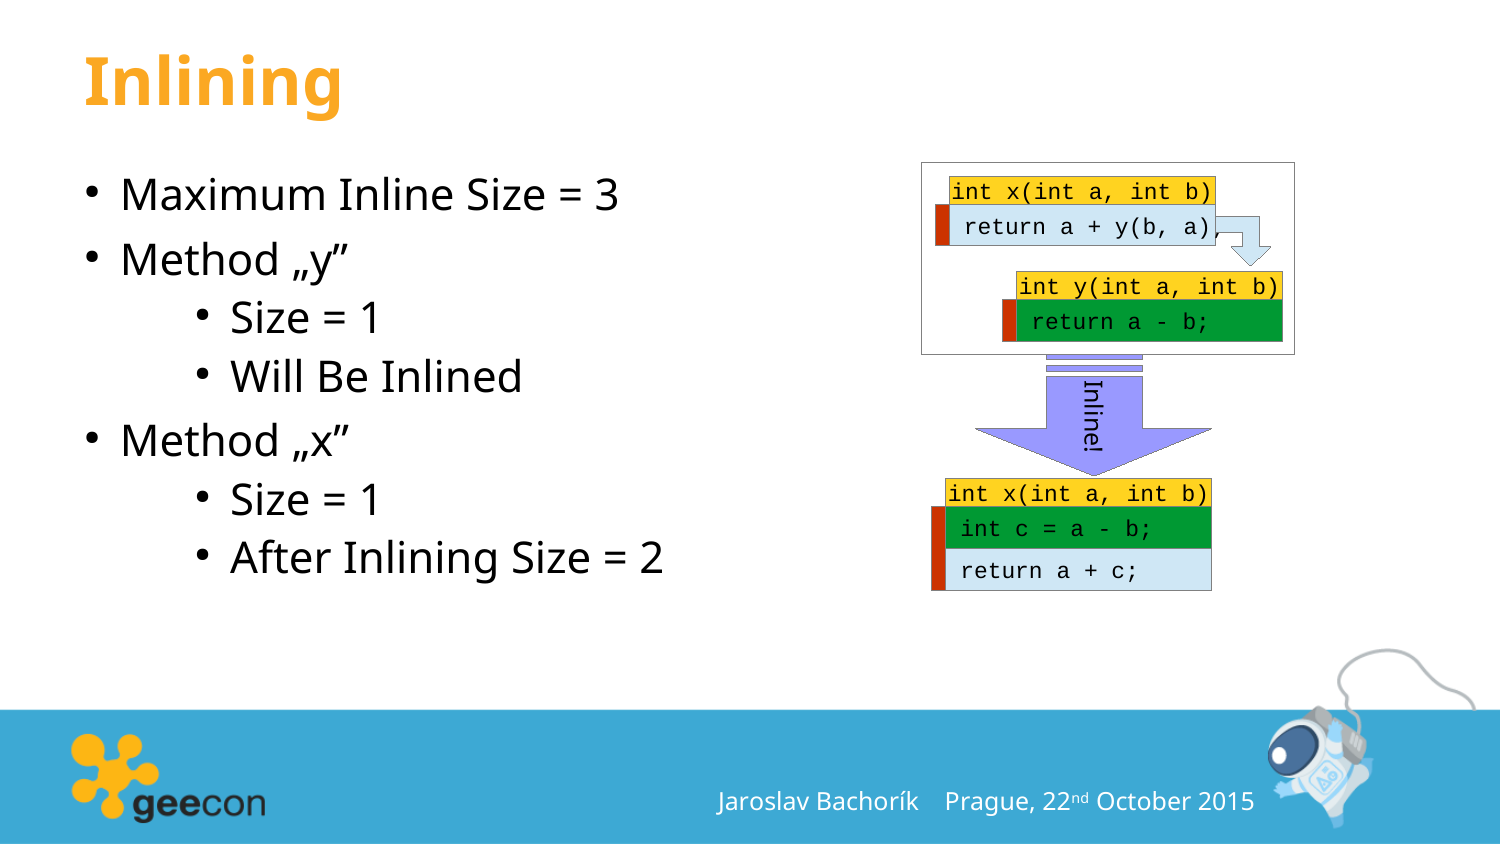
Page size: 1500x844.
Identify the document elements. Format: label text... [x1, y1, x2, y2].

picture [0, 0, 1500, 844]
title Inlining [75, 33, 1426, 162]
text_box Jaroslav Bachorík Prague, 22nd October 2015 [442, 778, 1270, 824]
list Maximum Inline Size = 3 Method „y” Size = 1 Will Be Inlined Method „x” Size = 1 After Inlining Size = 2 [75, 162, 1426, 623]
